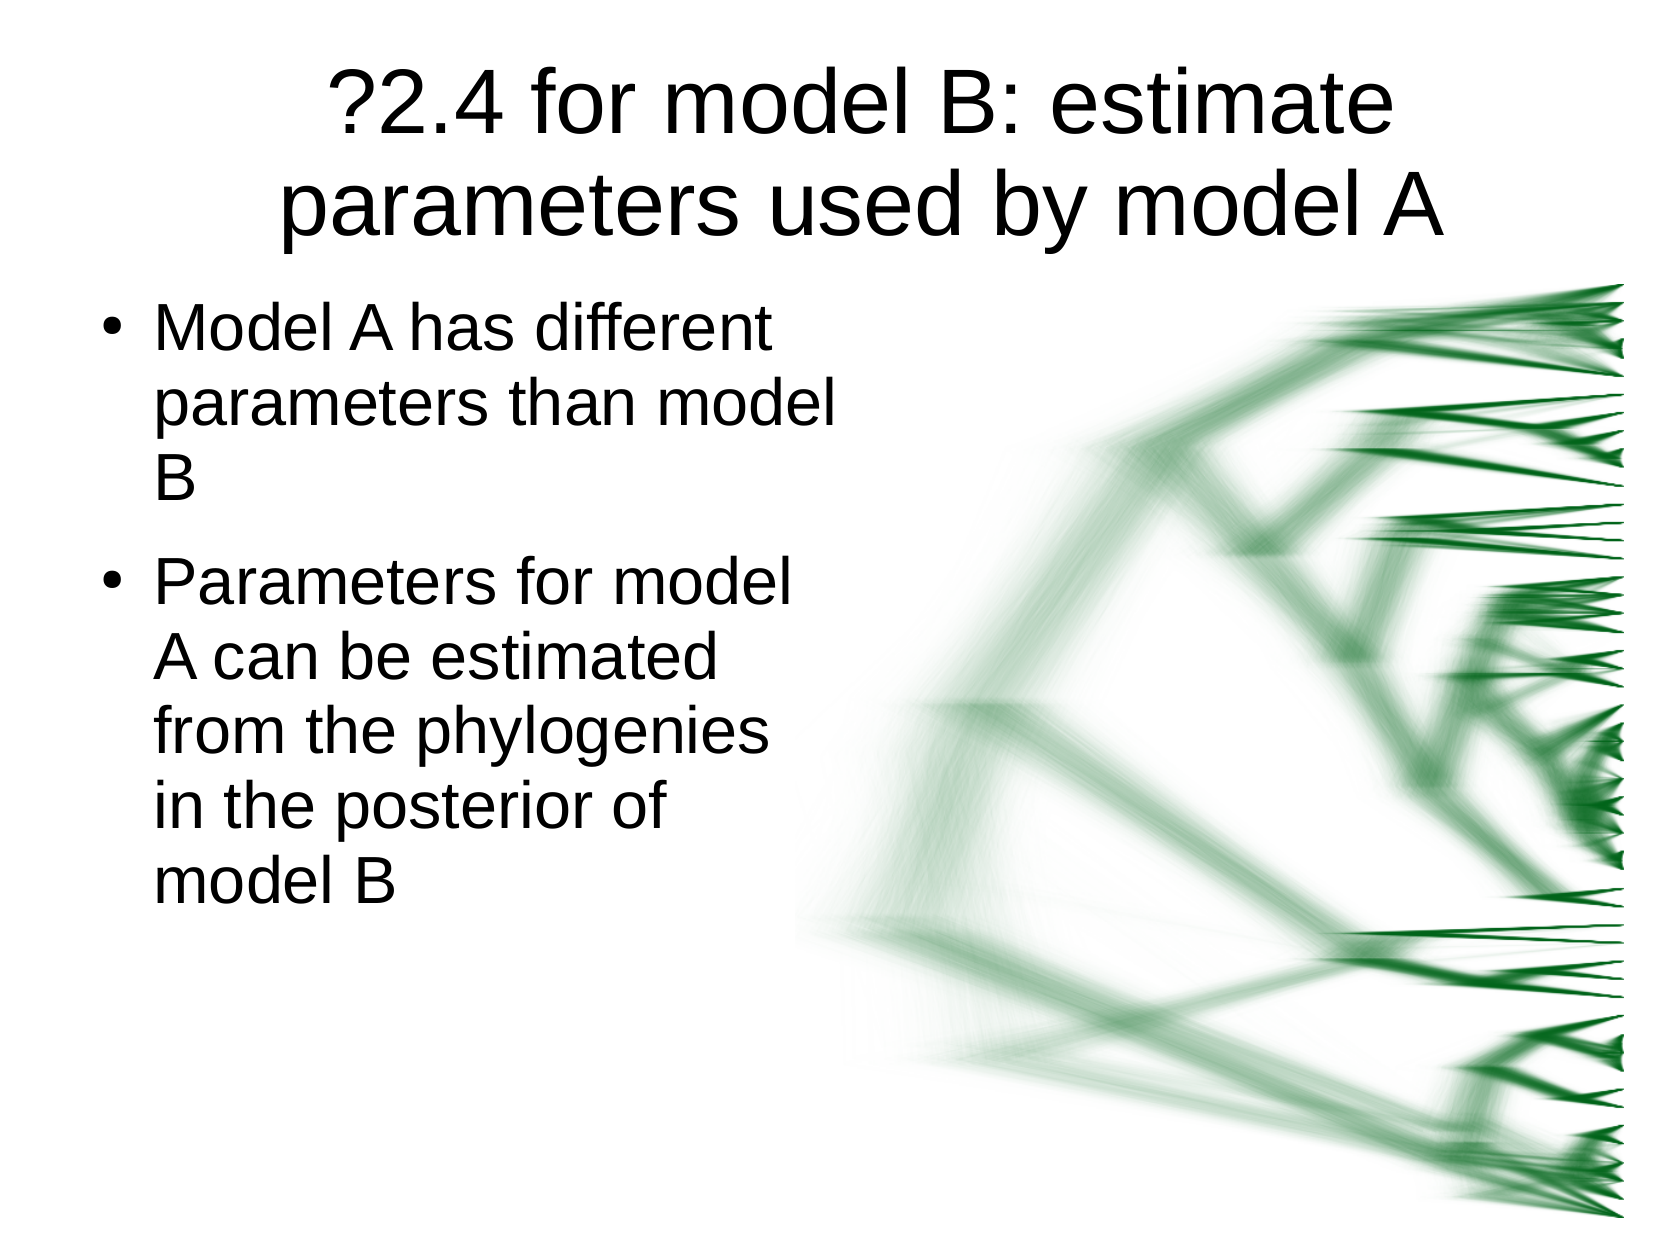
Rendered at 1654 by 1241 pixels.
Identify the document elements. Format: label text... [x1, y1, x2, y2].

list Model A has different parameters than model B Parameters for model A can be estimated from the phylogenies in the posterior of model B [82, 290, 841, 1186]
picture [795, 284, 1624, 1219]
title ?2.4 for model B: estimate parameters used by model A [82, 49, 1571, 257]
